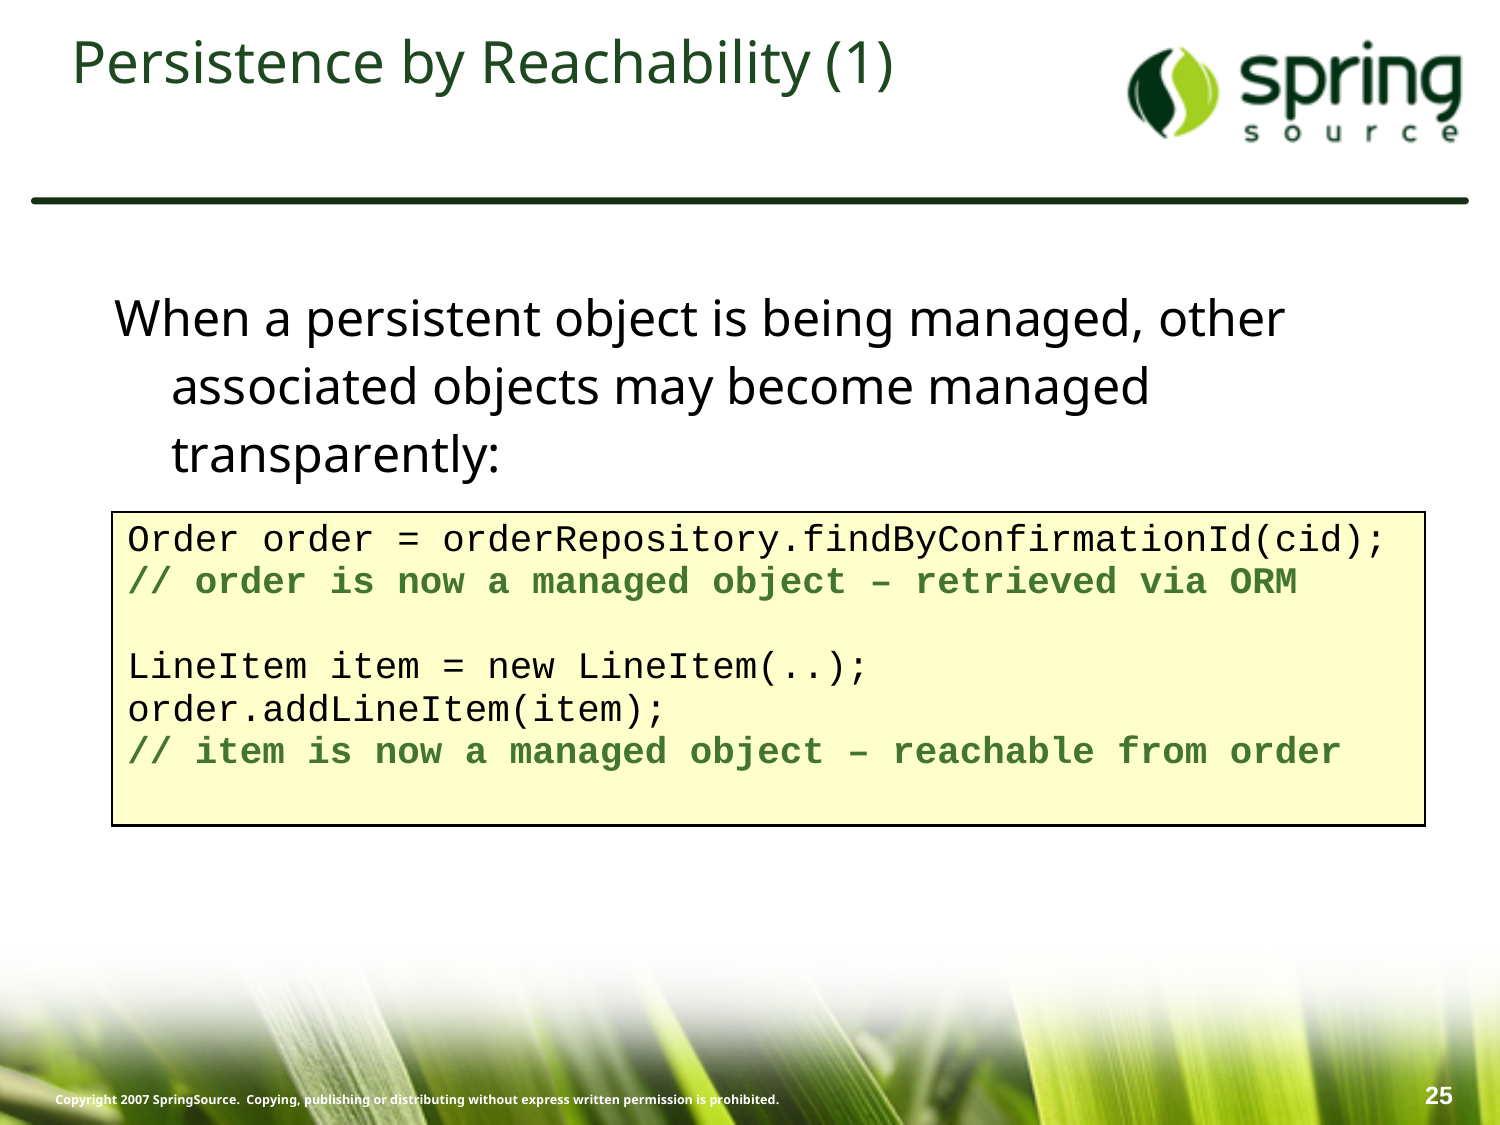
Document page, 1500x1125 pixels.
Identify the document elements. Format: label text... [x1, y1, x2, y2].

picture [0, 941, 1500, 1125]
text_box Order order = orderRepository.findByConfirmationId(cid); // order is now a managed object – retrieved via ORM LineItem item = new LineItem(..); order.addLineItem(item); // item is now a managed object – reachable from order [112, 512, 1426, 826]
list When a persistent object is being managed, other associated objects may become managed transparently: [99, 275, 1391, 938]
picture [1093, 32, 1500, 158]
title Persistence by Reachability (1) [56, 13, 1089, 176]
